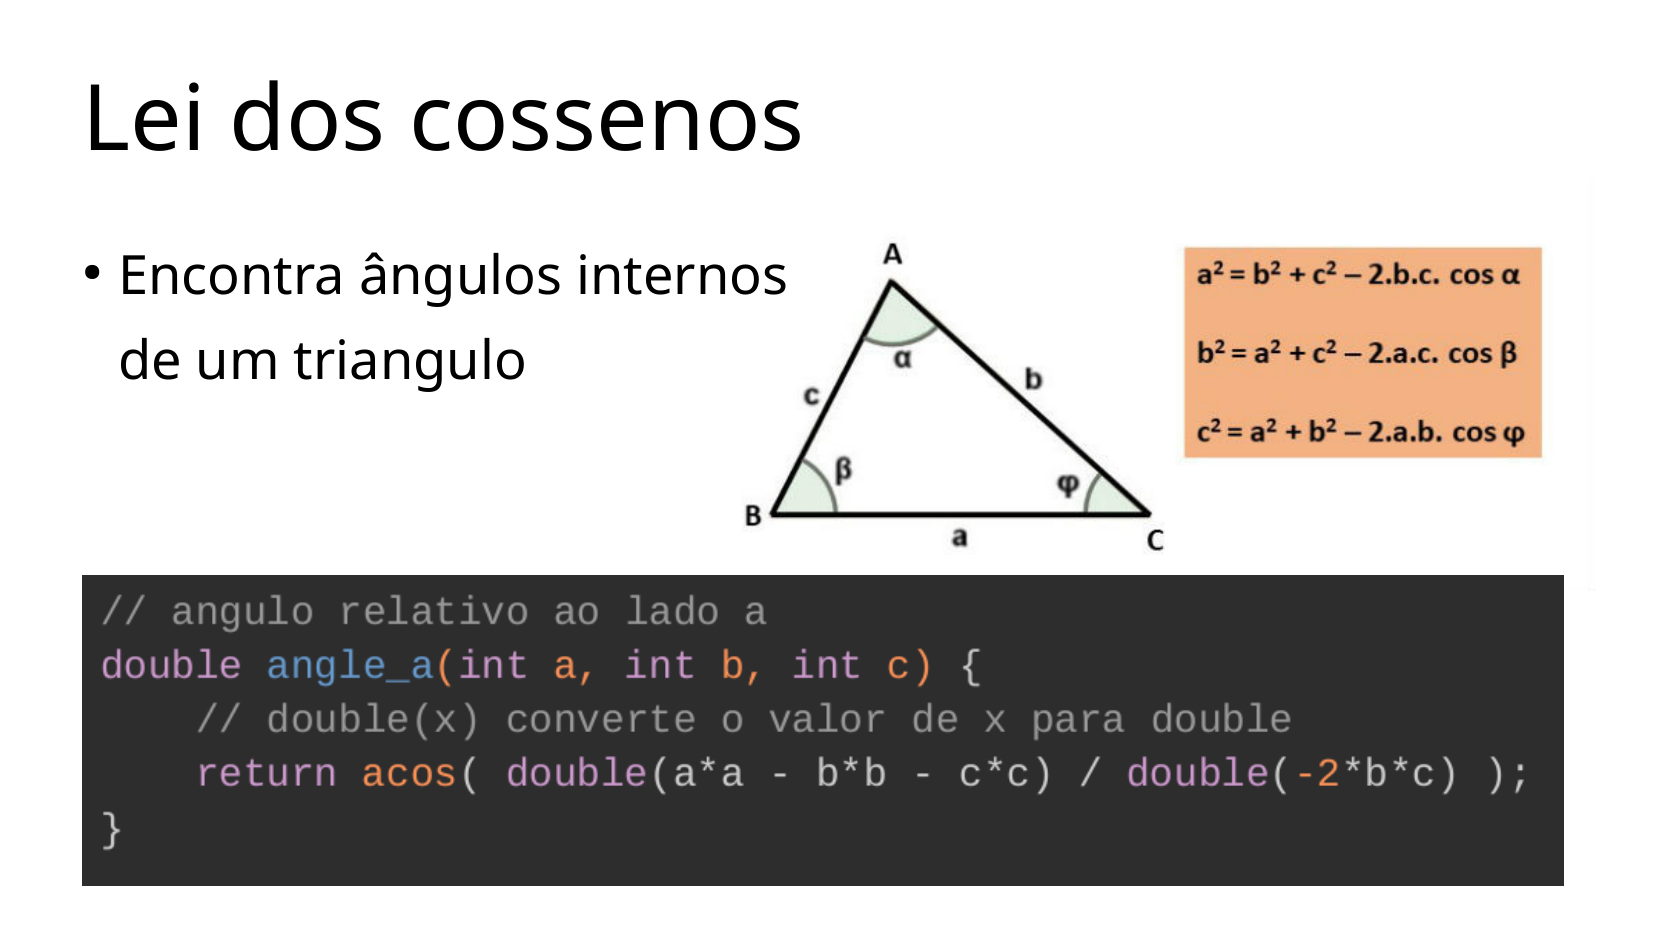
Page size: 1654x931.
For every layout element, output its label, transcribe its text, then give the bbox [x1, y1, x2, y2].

picture [82, 177, 1595, 886]
title Lei dos cossenos [82, 37, 1571, 192]
subtitle Encontra ângulos internos de um triangulo [82, 192, 839, 429]
